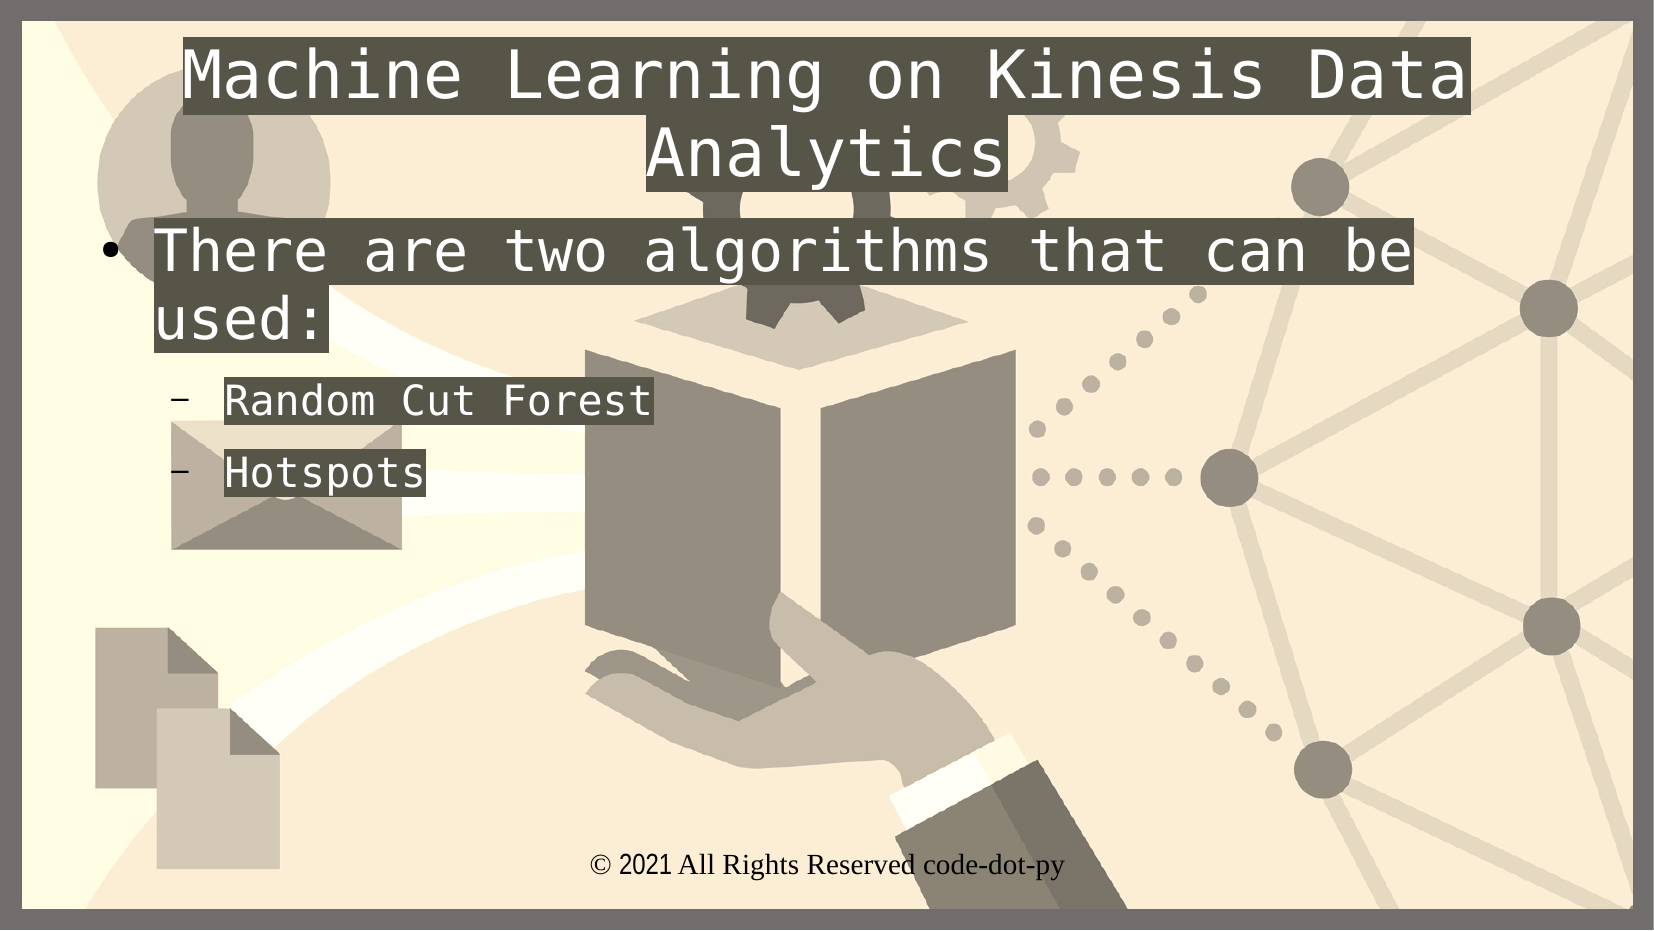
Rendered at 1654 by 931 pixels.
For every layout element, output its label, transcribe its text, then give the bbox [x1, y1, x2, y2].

title Machine Learning on Kinesis Data Analytics [82, 36, 1571, 193]
list There are two algorithms that can be used: Random Cut Forest Hotspots [82, 217, 1571, 758]
picture [0, 0, 1654, 930]
